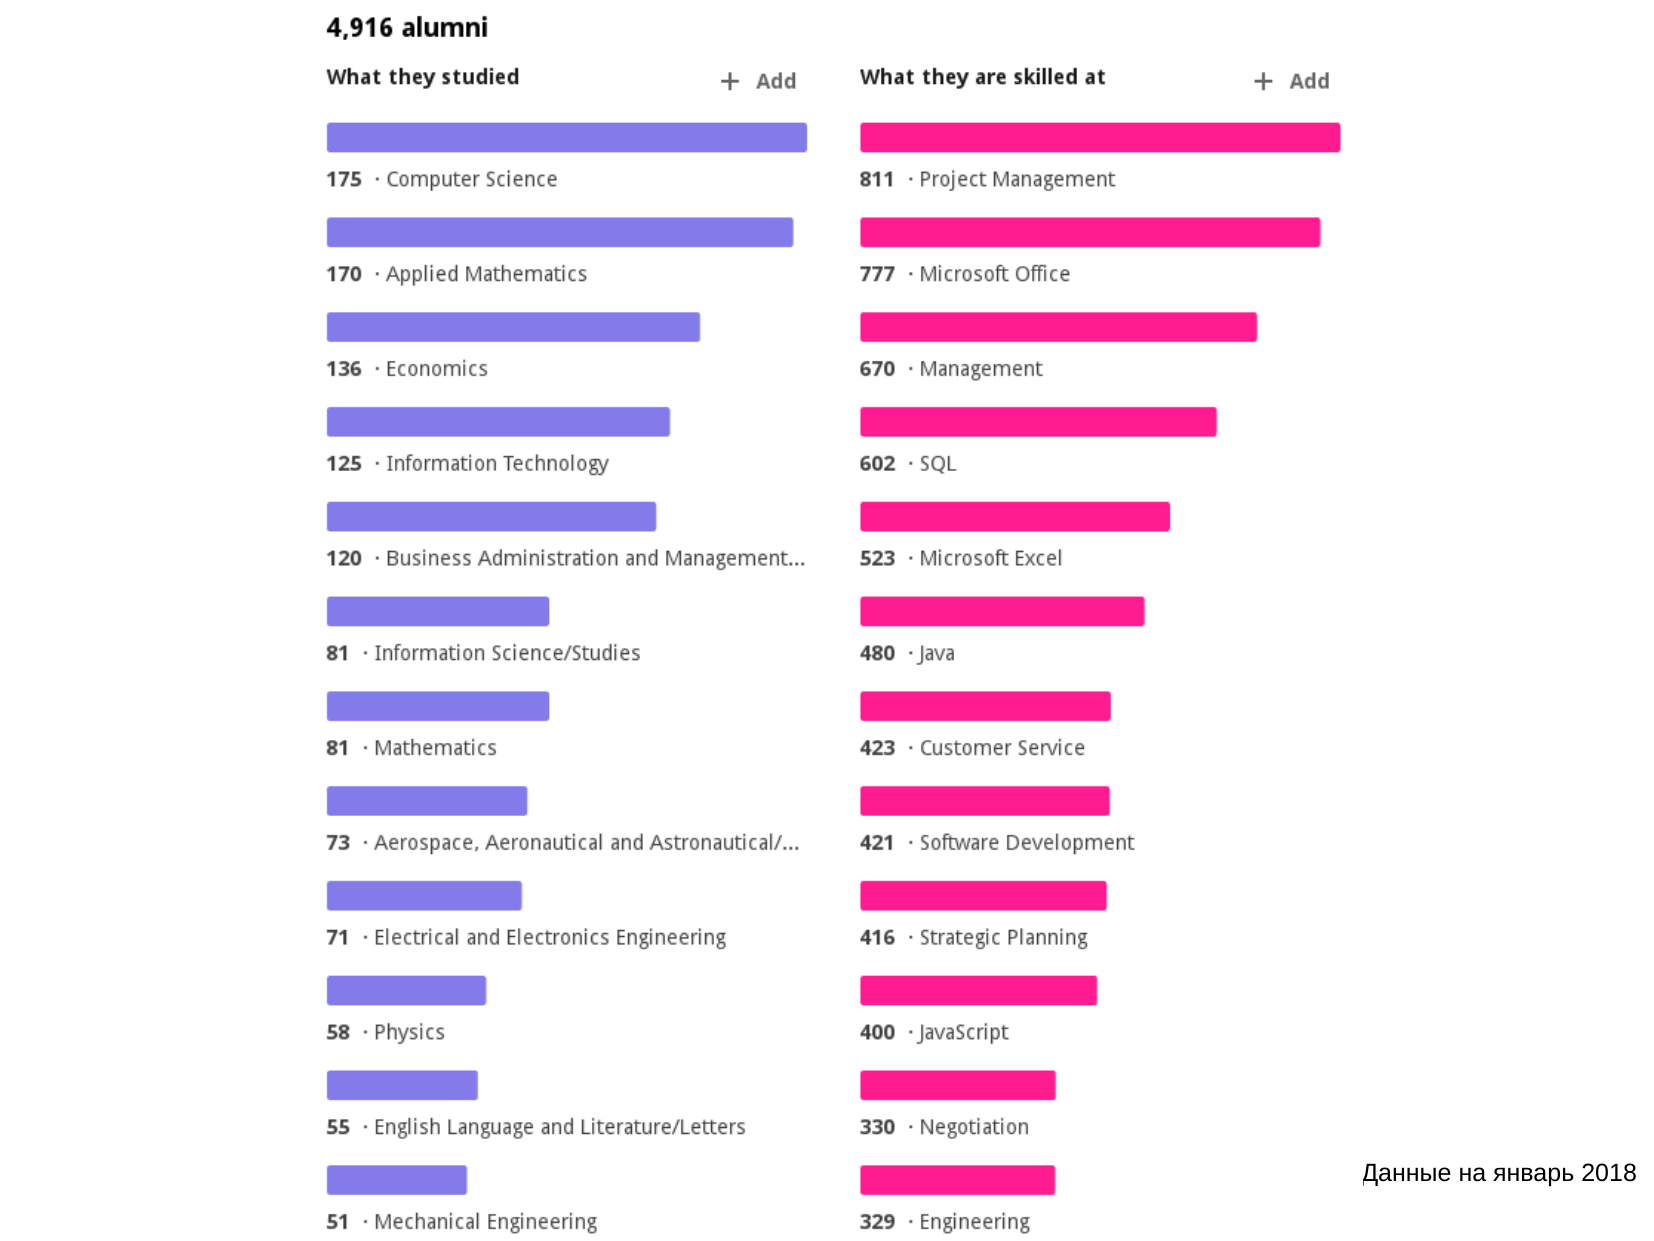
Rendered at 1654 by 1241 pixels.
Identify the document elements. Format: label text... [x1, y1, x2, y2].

text_box Данные на январь 2018 [1363, 1151, 1654, 1195]
picture [305, 3, 1363, 1241]
